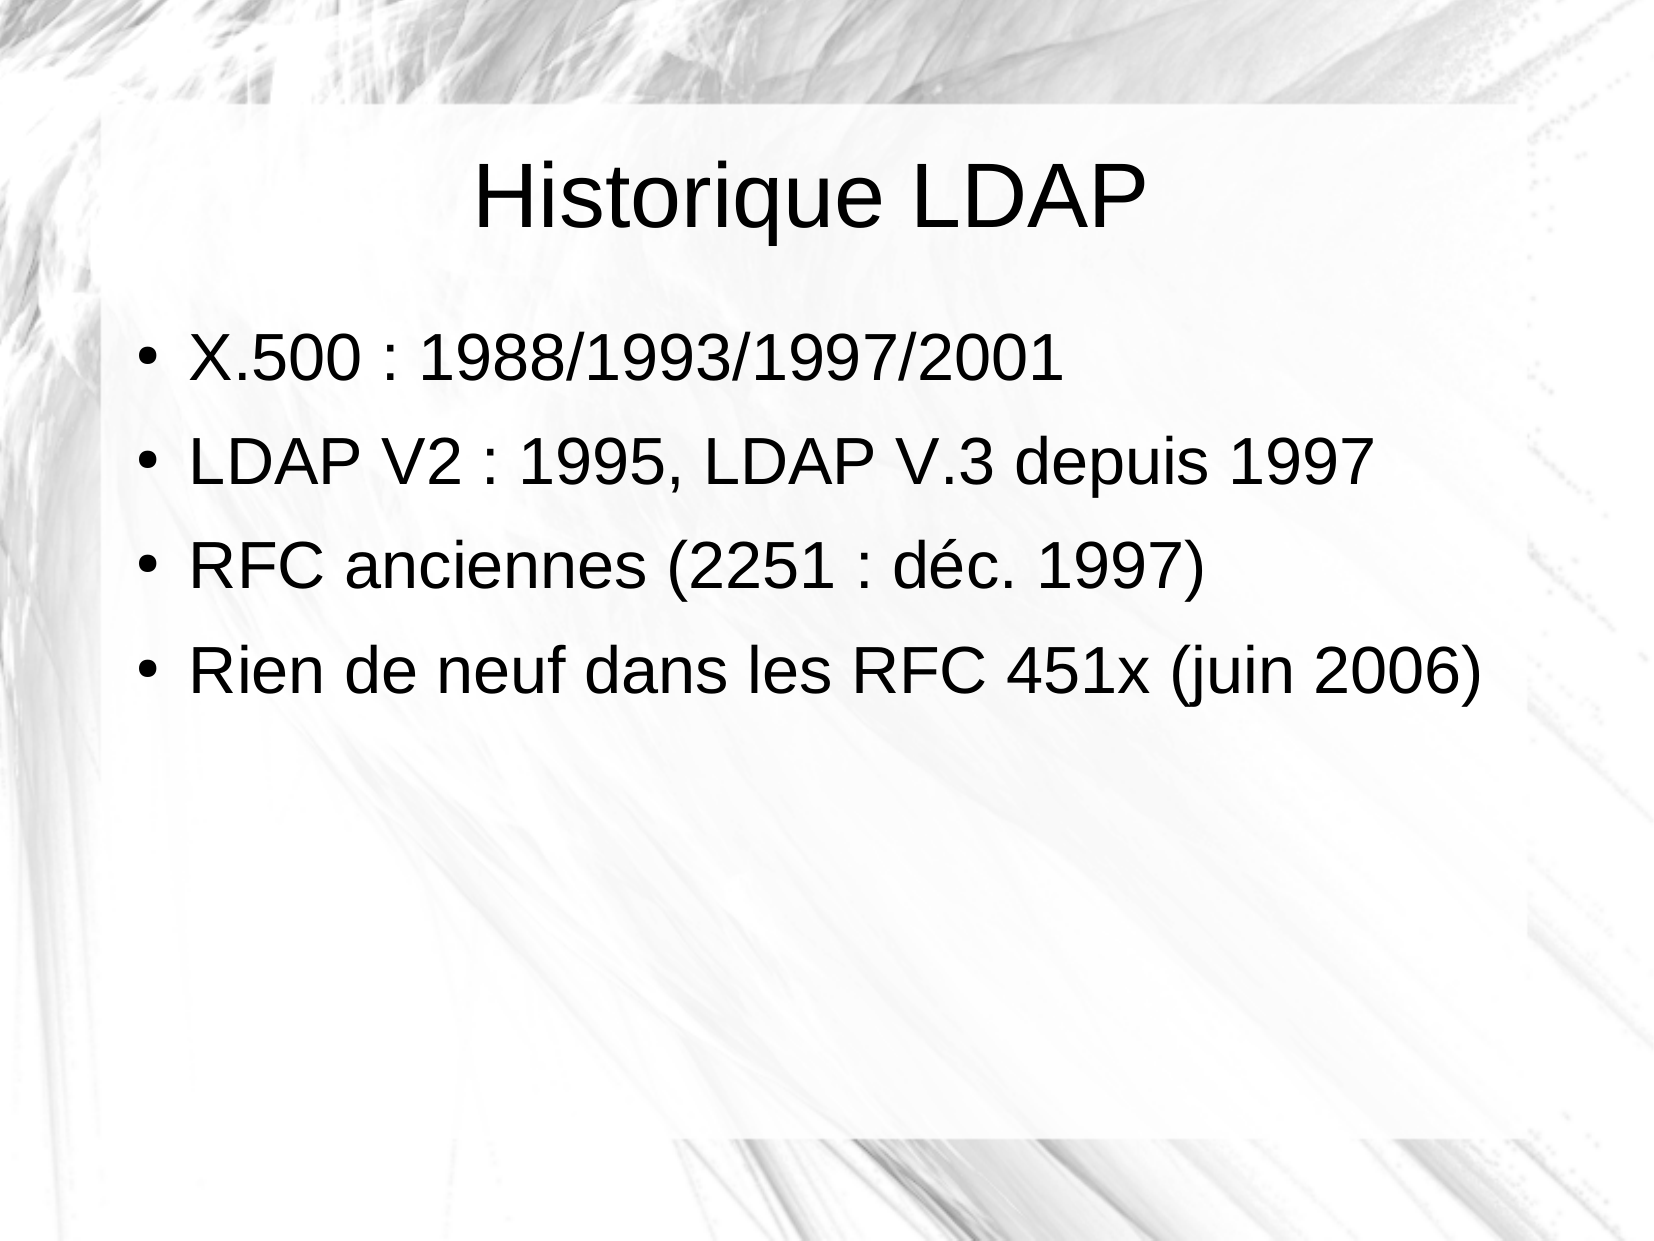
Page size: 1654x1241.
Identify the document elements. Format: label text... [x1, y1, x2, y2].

list X.500 : 1988/1993/1997/2001 LDAP V2 : 1995, LDAP V.3 depuis 1997 RFC anciennes (2251 : déc. 1997) Rien de neuf dans les RFC 451x (juin 2006) [118, 319, 1571, 931]
title Historique LDAP [118, 119, 1506, 273]
picture [0, 0, 1654, 1241]
